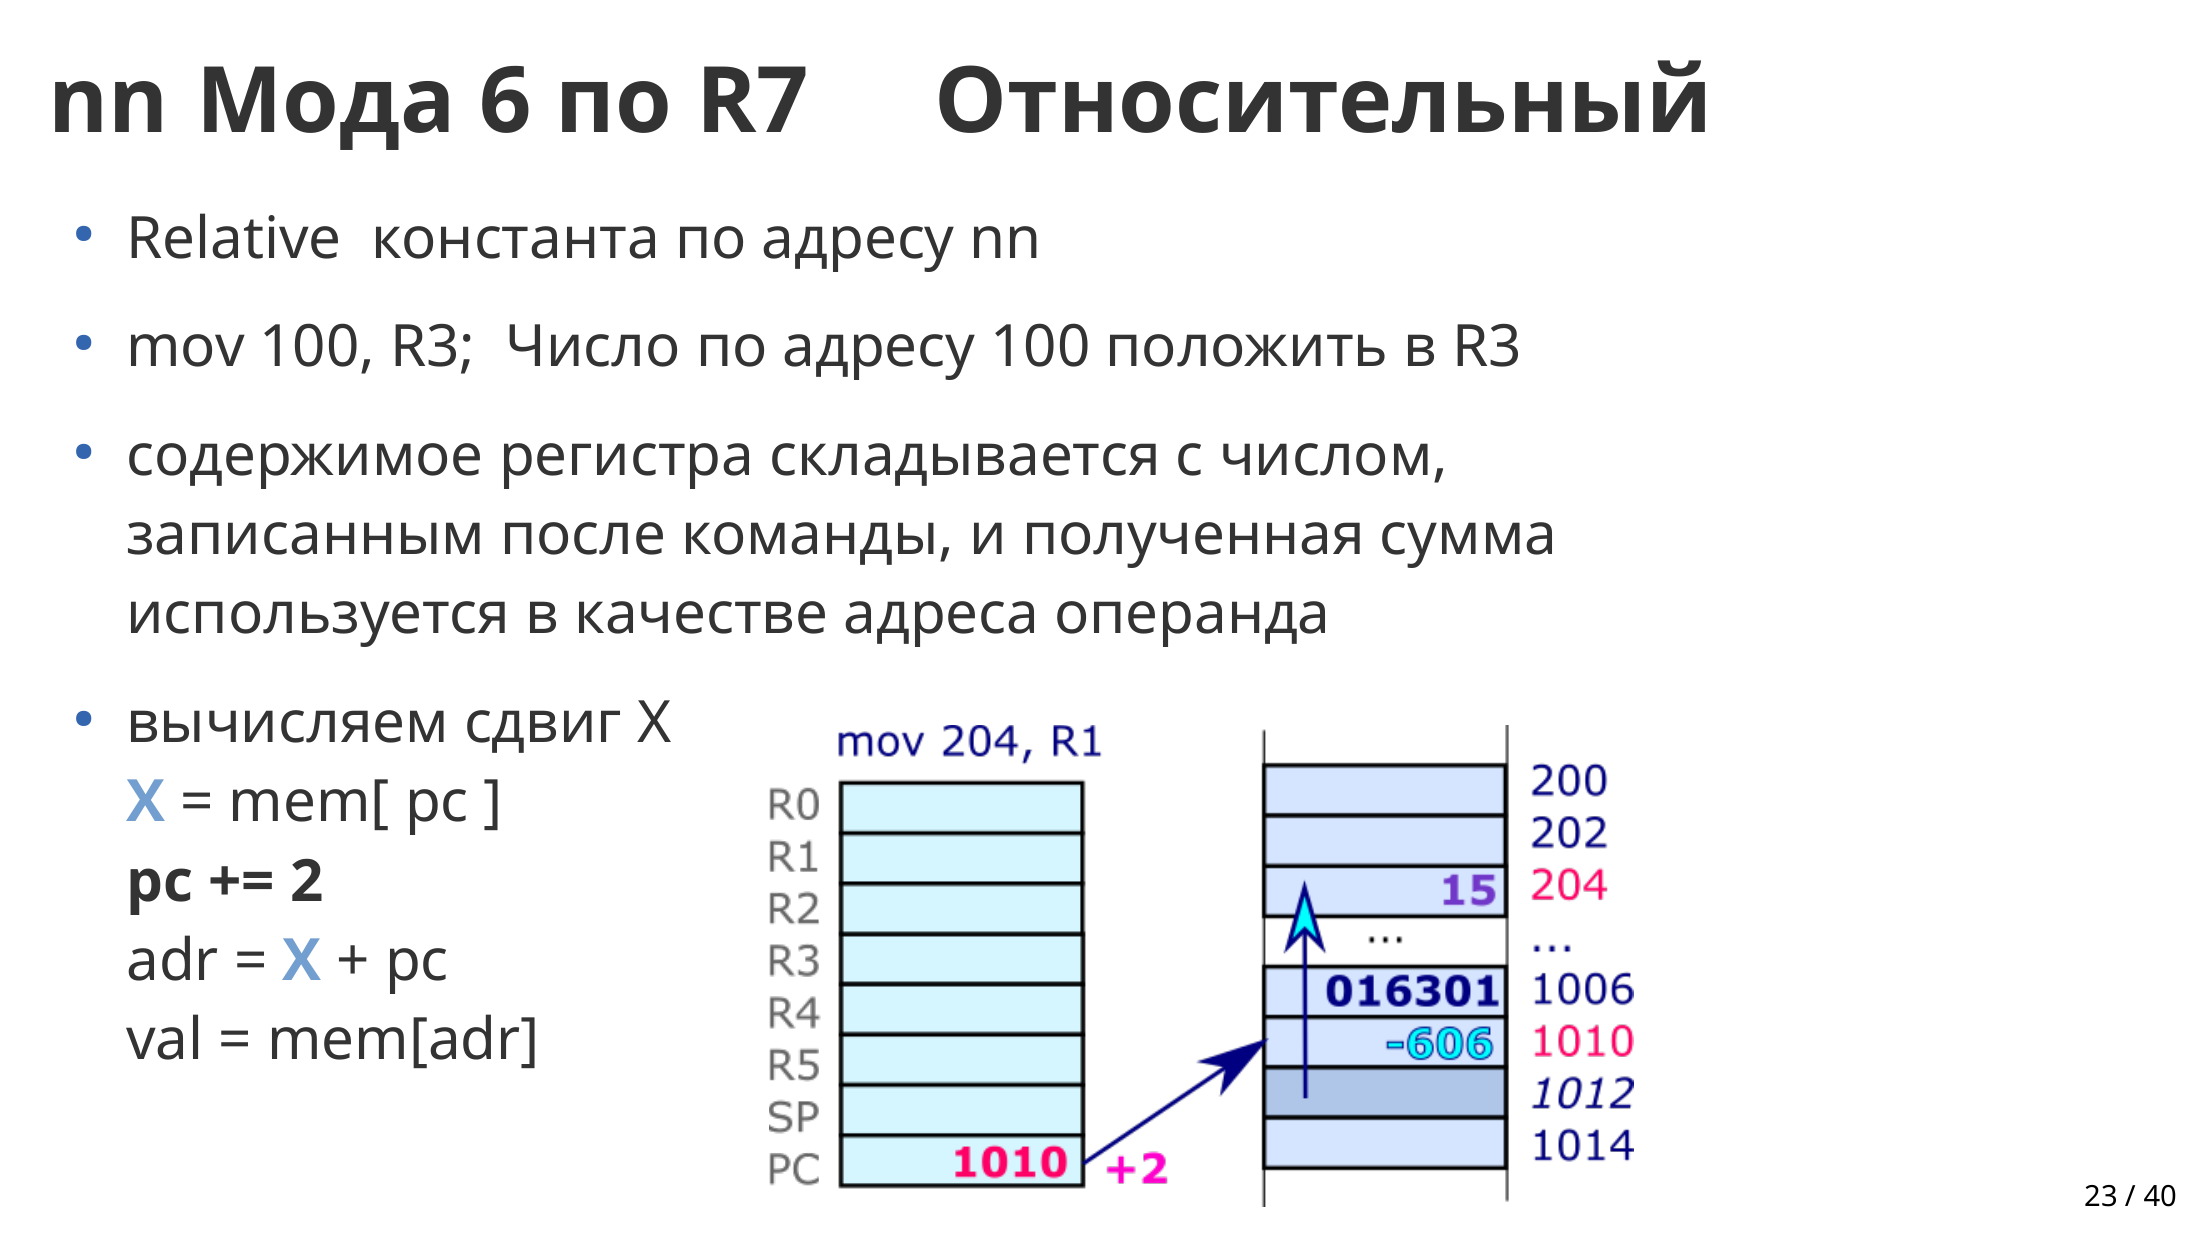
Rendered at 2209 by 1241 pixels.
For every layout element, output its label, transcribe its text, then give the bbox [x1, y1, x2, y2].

title nn Мода 6 по R7 Относительный [48, 34, 2174, 160]
list Relative константа по адресу nn mov 100, R3; Число по адресу 100 положить в R3 содержимое регистра складывается с числом, записанным после команды, и полученная сумма используется в качестве адреса операнда вычисляем сдвиг Х X = mem[ pc ] pc += 2 adr = X + pc val = mem[adr] [55, 195, 1690, 1177]
picture [769, 725, 1634, 1207]
